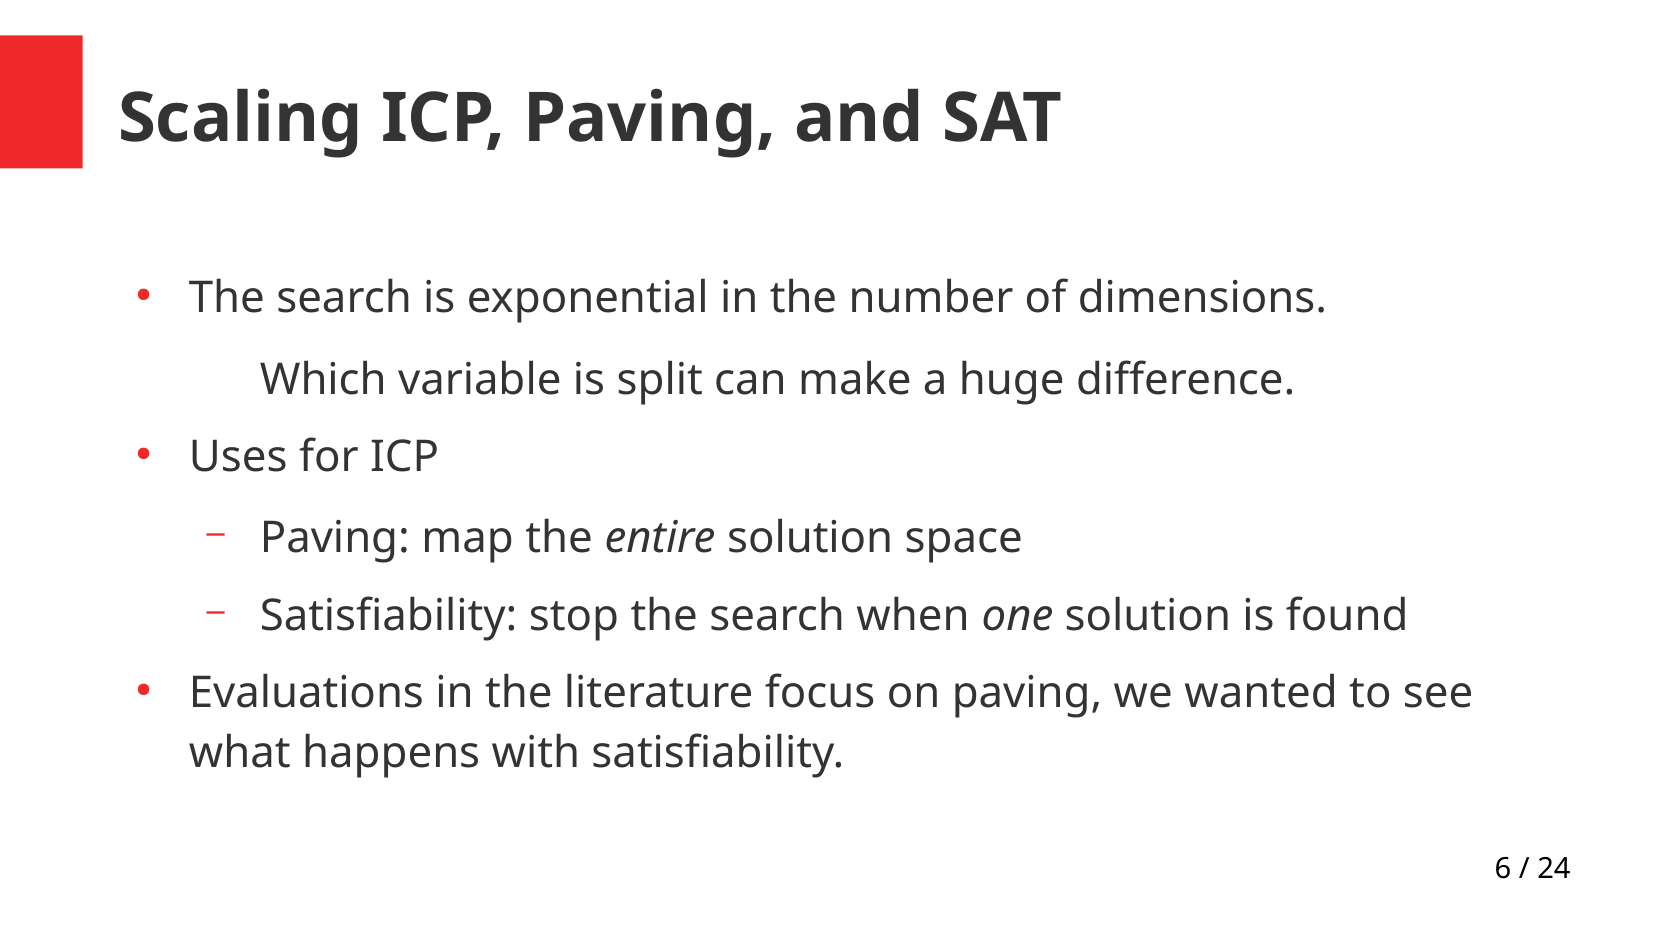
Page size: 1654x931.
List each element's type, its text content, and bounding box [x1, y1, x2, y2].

title Scaling ICP, Paving, and SAT [118, 37, 1571, 193]
list The search is exponential in the number of dimensions. Which variable is split can make a huge difference. Uses for ICP Paving: map the entire solution space Satisfiability: stop the search when one solution is found Evaluations in the literature focus on paving, we wanted to see what happens with satisfiability. [118, 265, 1536, 806]
